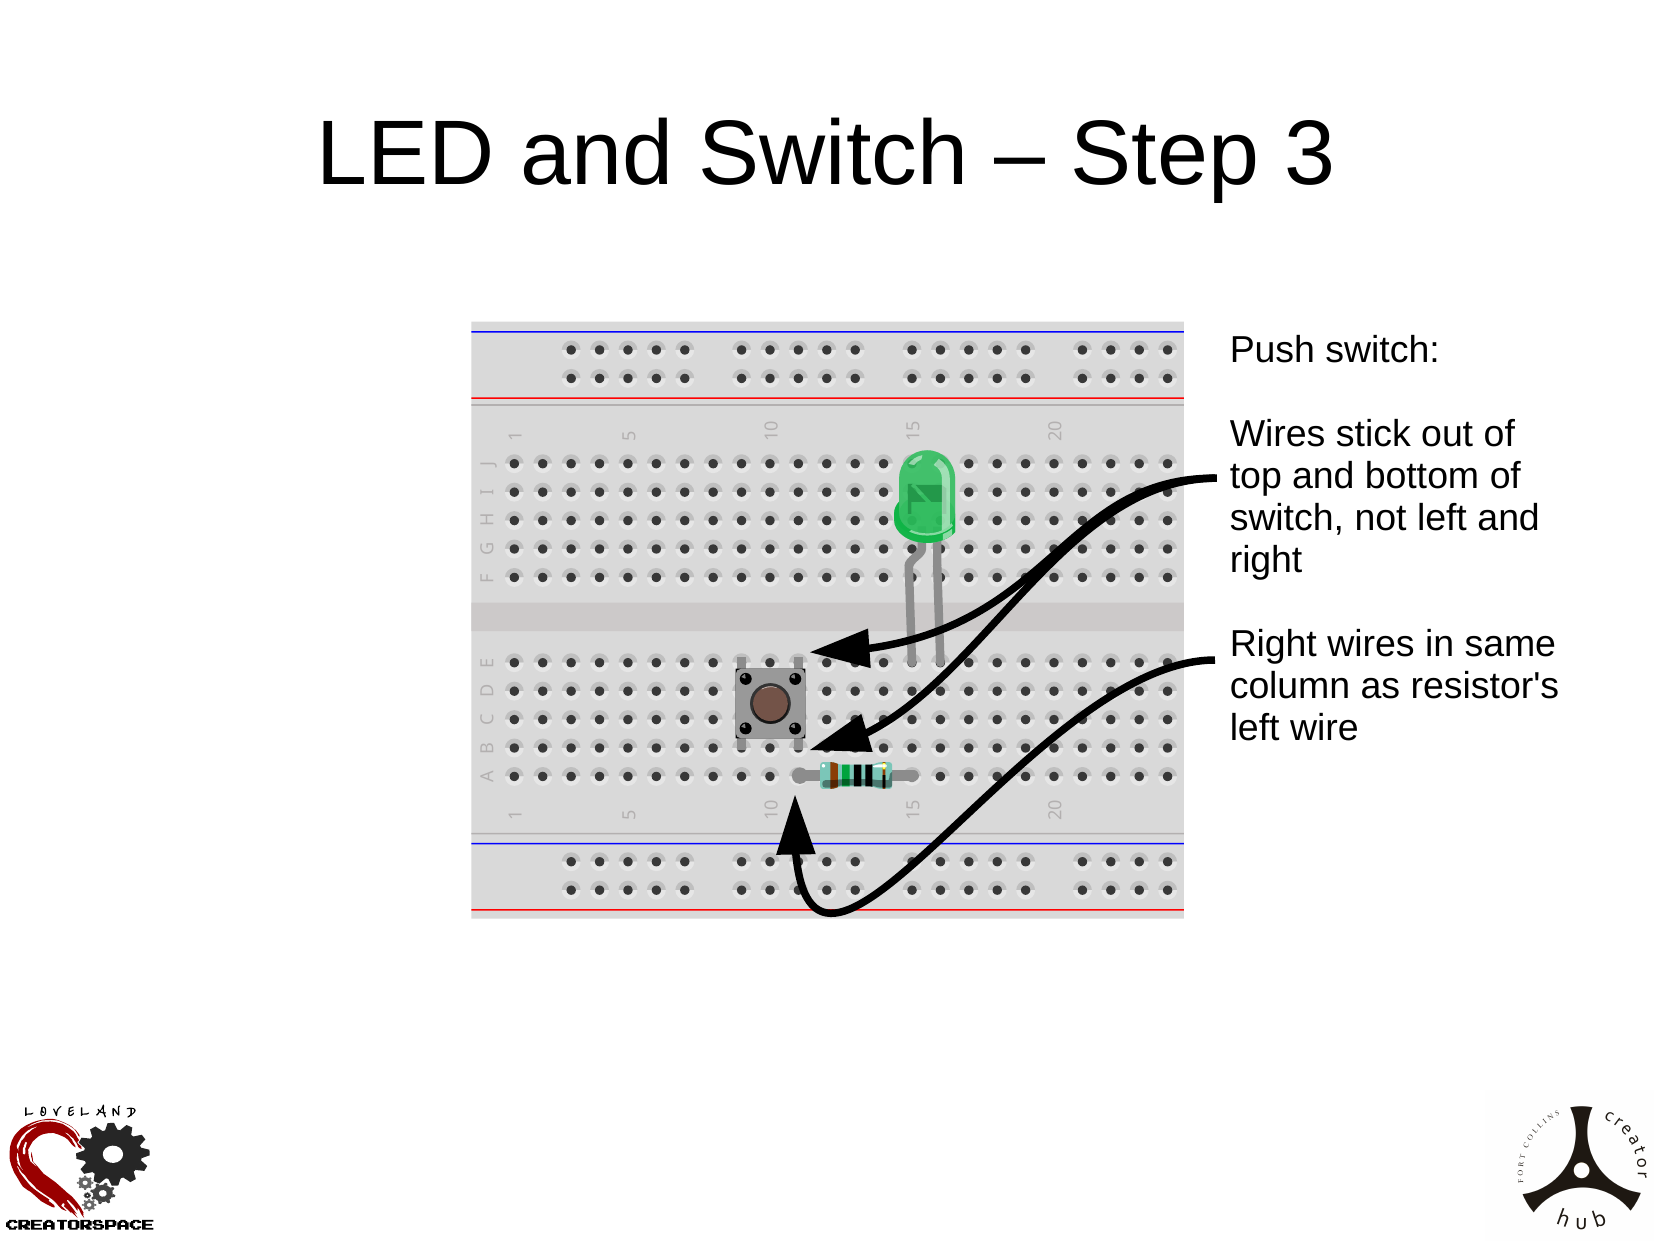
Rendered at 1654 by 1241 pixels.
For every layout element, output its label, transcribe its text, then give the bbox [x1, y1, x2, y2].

title LED and Switch – Step 3 [82, 49, 1571, 257]
text_box Push switch: Wires stick out of top and bottom of switch, not left and right Right wires in same column as resistor's left wire [1215, 321, 1592, 756]
picture [1485, 1090, 1654, 1241]
picture [469, 320, 1184, 921]
